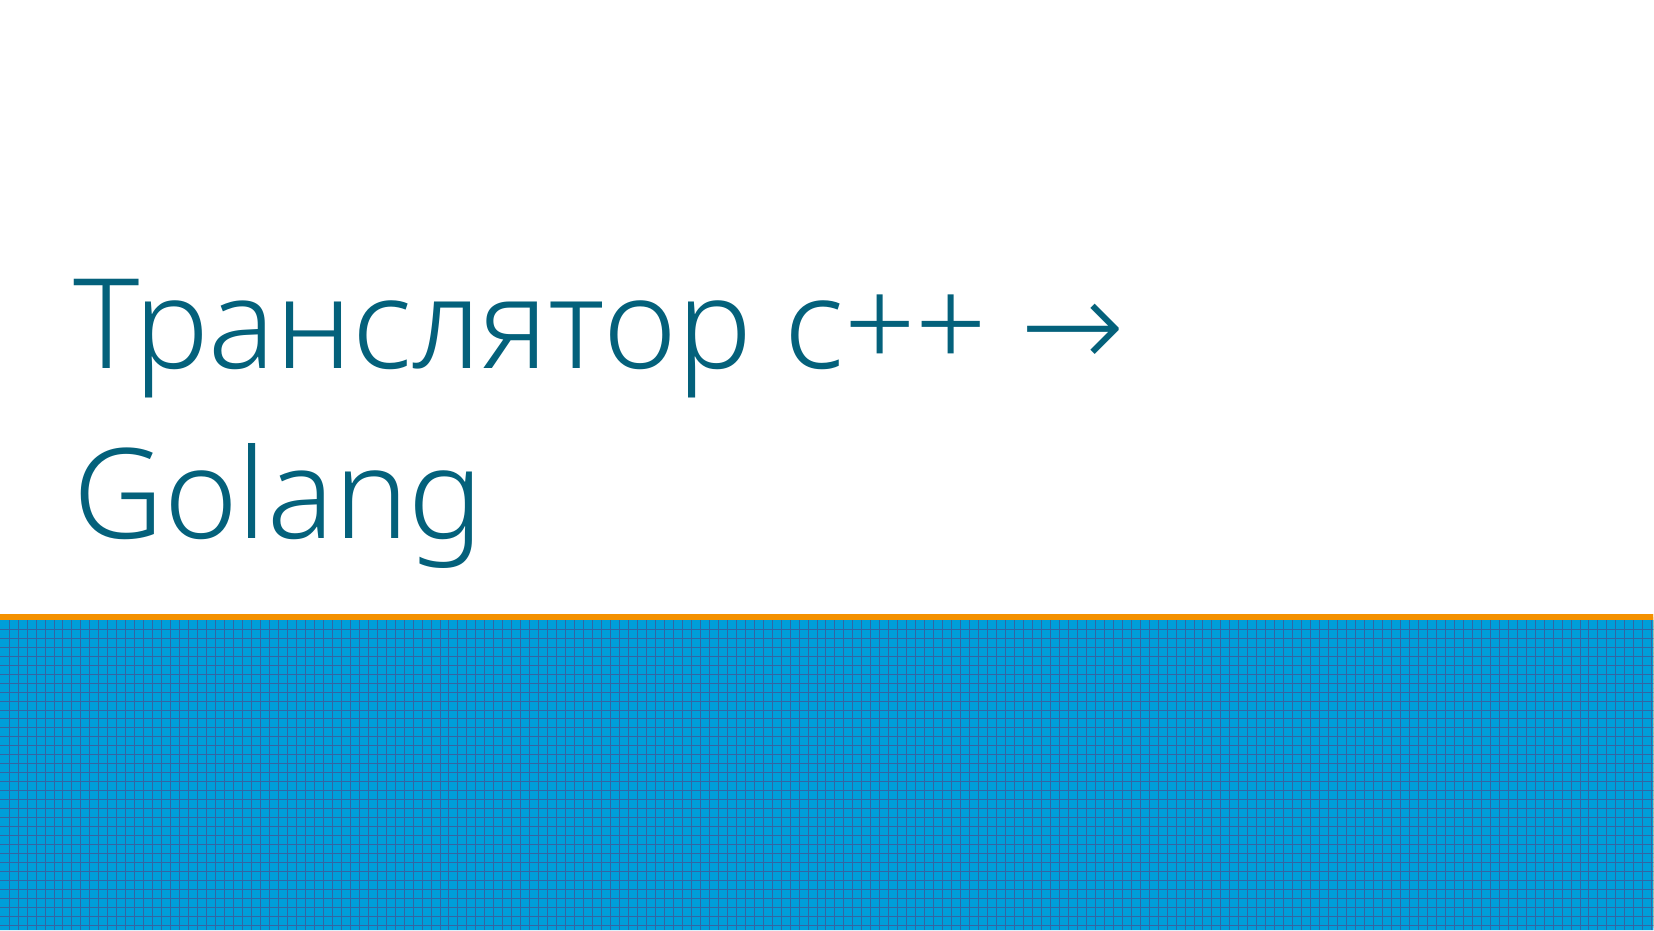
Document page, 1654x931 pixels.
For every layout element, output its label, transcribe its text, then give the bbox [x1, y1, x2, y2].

title Транслятор c++ → Golang [73, 44, 1551, 576]
